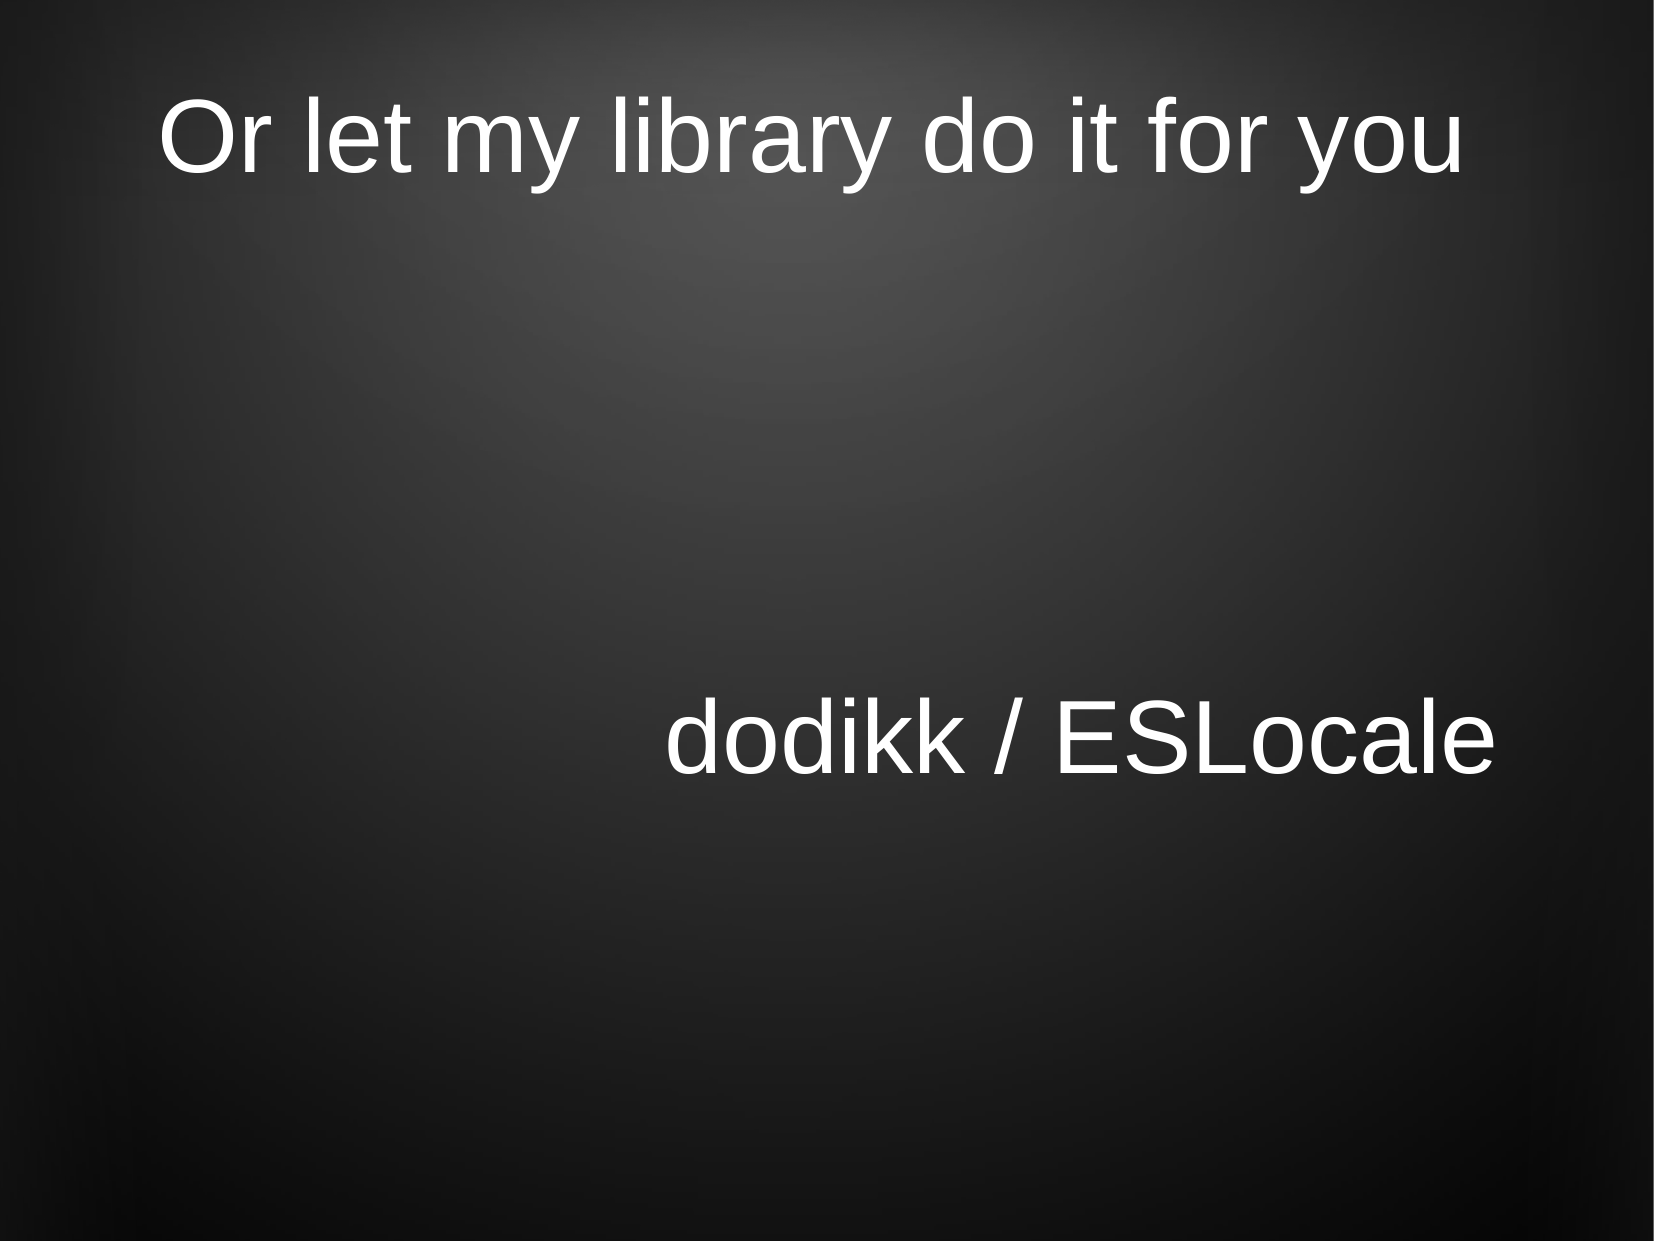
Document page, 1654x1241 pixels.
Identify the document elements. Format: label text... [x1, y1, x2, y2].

text_box Or let my library do it for you [143, 70, 1489, 202]
picture [0, 0, 1654, 1241]
text_box dodikk / ESLocale [597, 671, 1567, 803]
